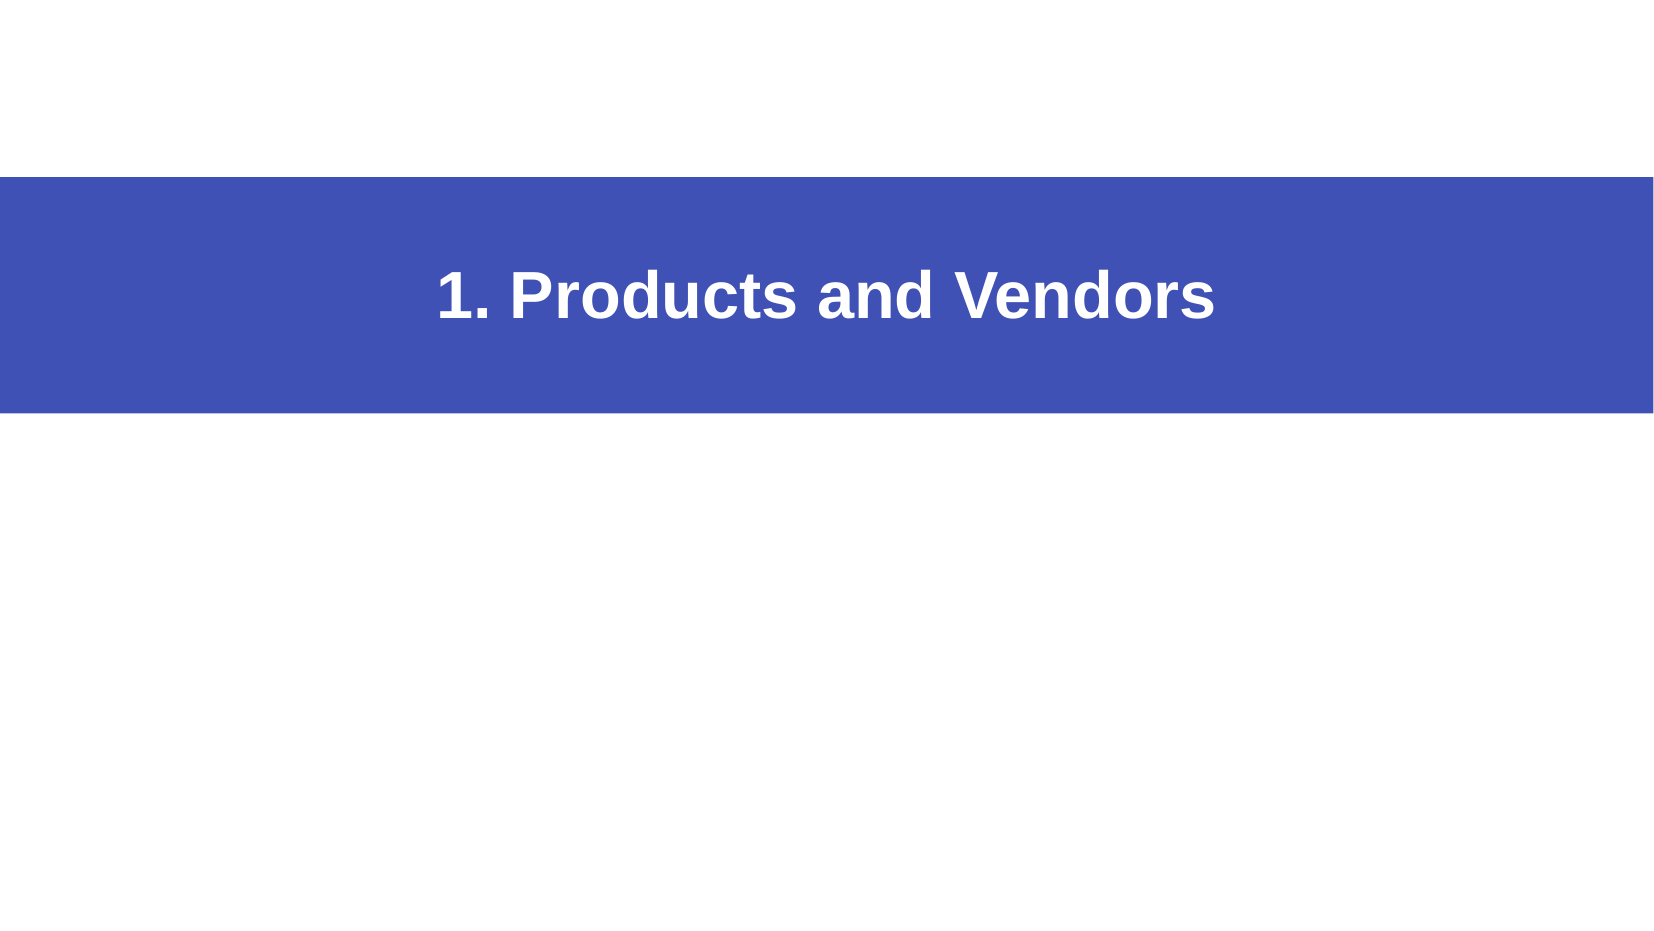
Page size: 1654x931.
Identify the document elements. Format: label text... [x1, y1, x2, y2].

title 1. Products and Vendors [0, 177, 1654, 414]
